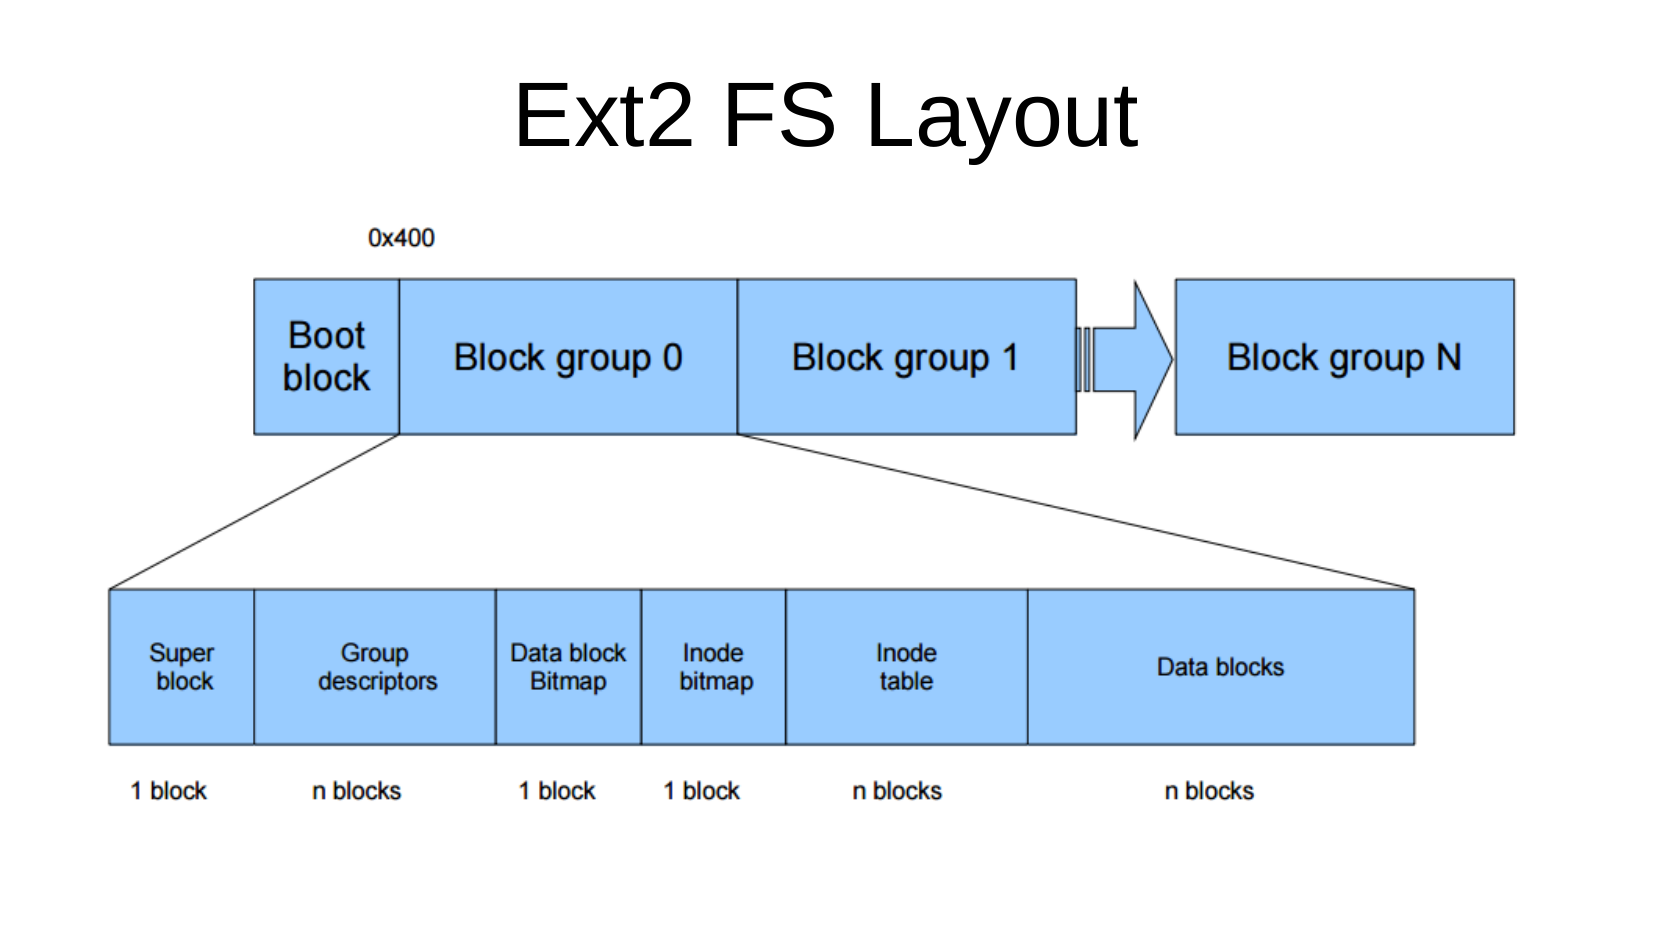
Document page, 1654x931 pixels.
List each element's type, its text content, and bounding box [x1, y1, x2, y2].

title Ext2 FS Layout [82, 37, 1571, 187]
picture [66, 187, 1587, 859]
